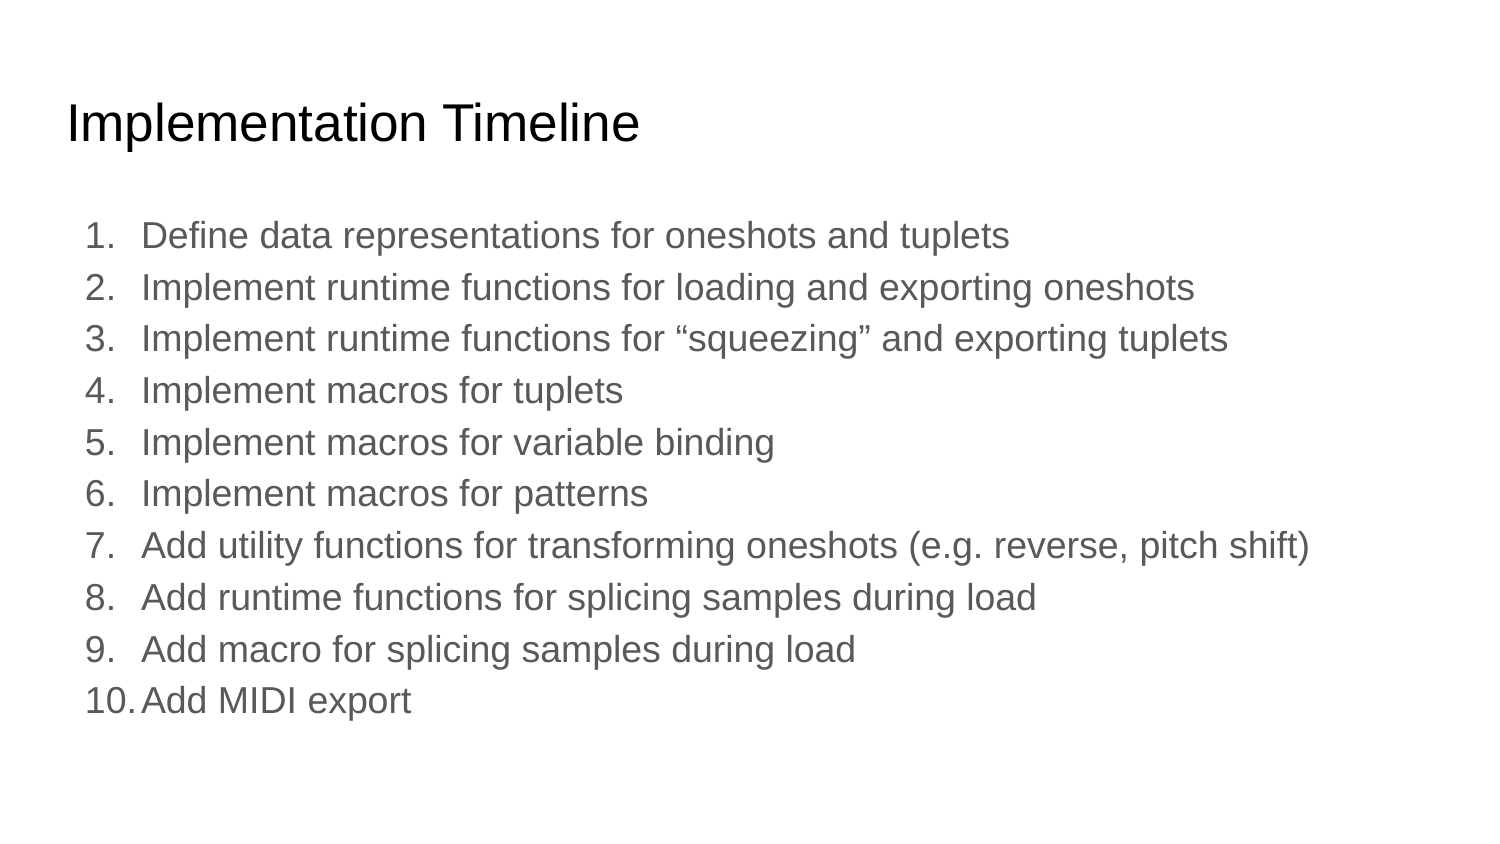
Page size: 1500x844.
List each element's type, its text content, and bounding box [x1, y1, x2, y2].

list Define data representations for oneshots and tuplets Implement runtime functions for loading and exporting oneshots Implement runtime functions for “squeezing” and exporting tuplets Implement macros for tuplets Implement macros for variable binding Implement macros for patterns Add utility functions for transforming oneshots (e.g. reverse, pitch shift) Add runtime functions for splicing samples during load Add macro for splicing samples during load Add MIDI export [51, 189, 1449, 750]
title Implementation Timeline [51, 72, 1449, 167]
